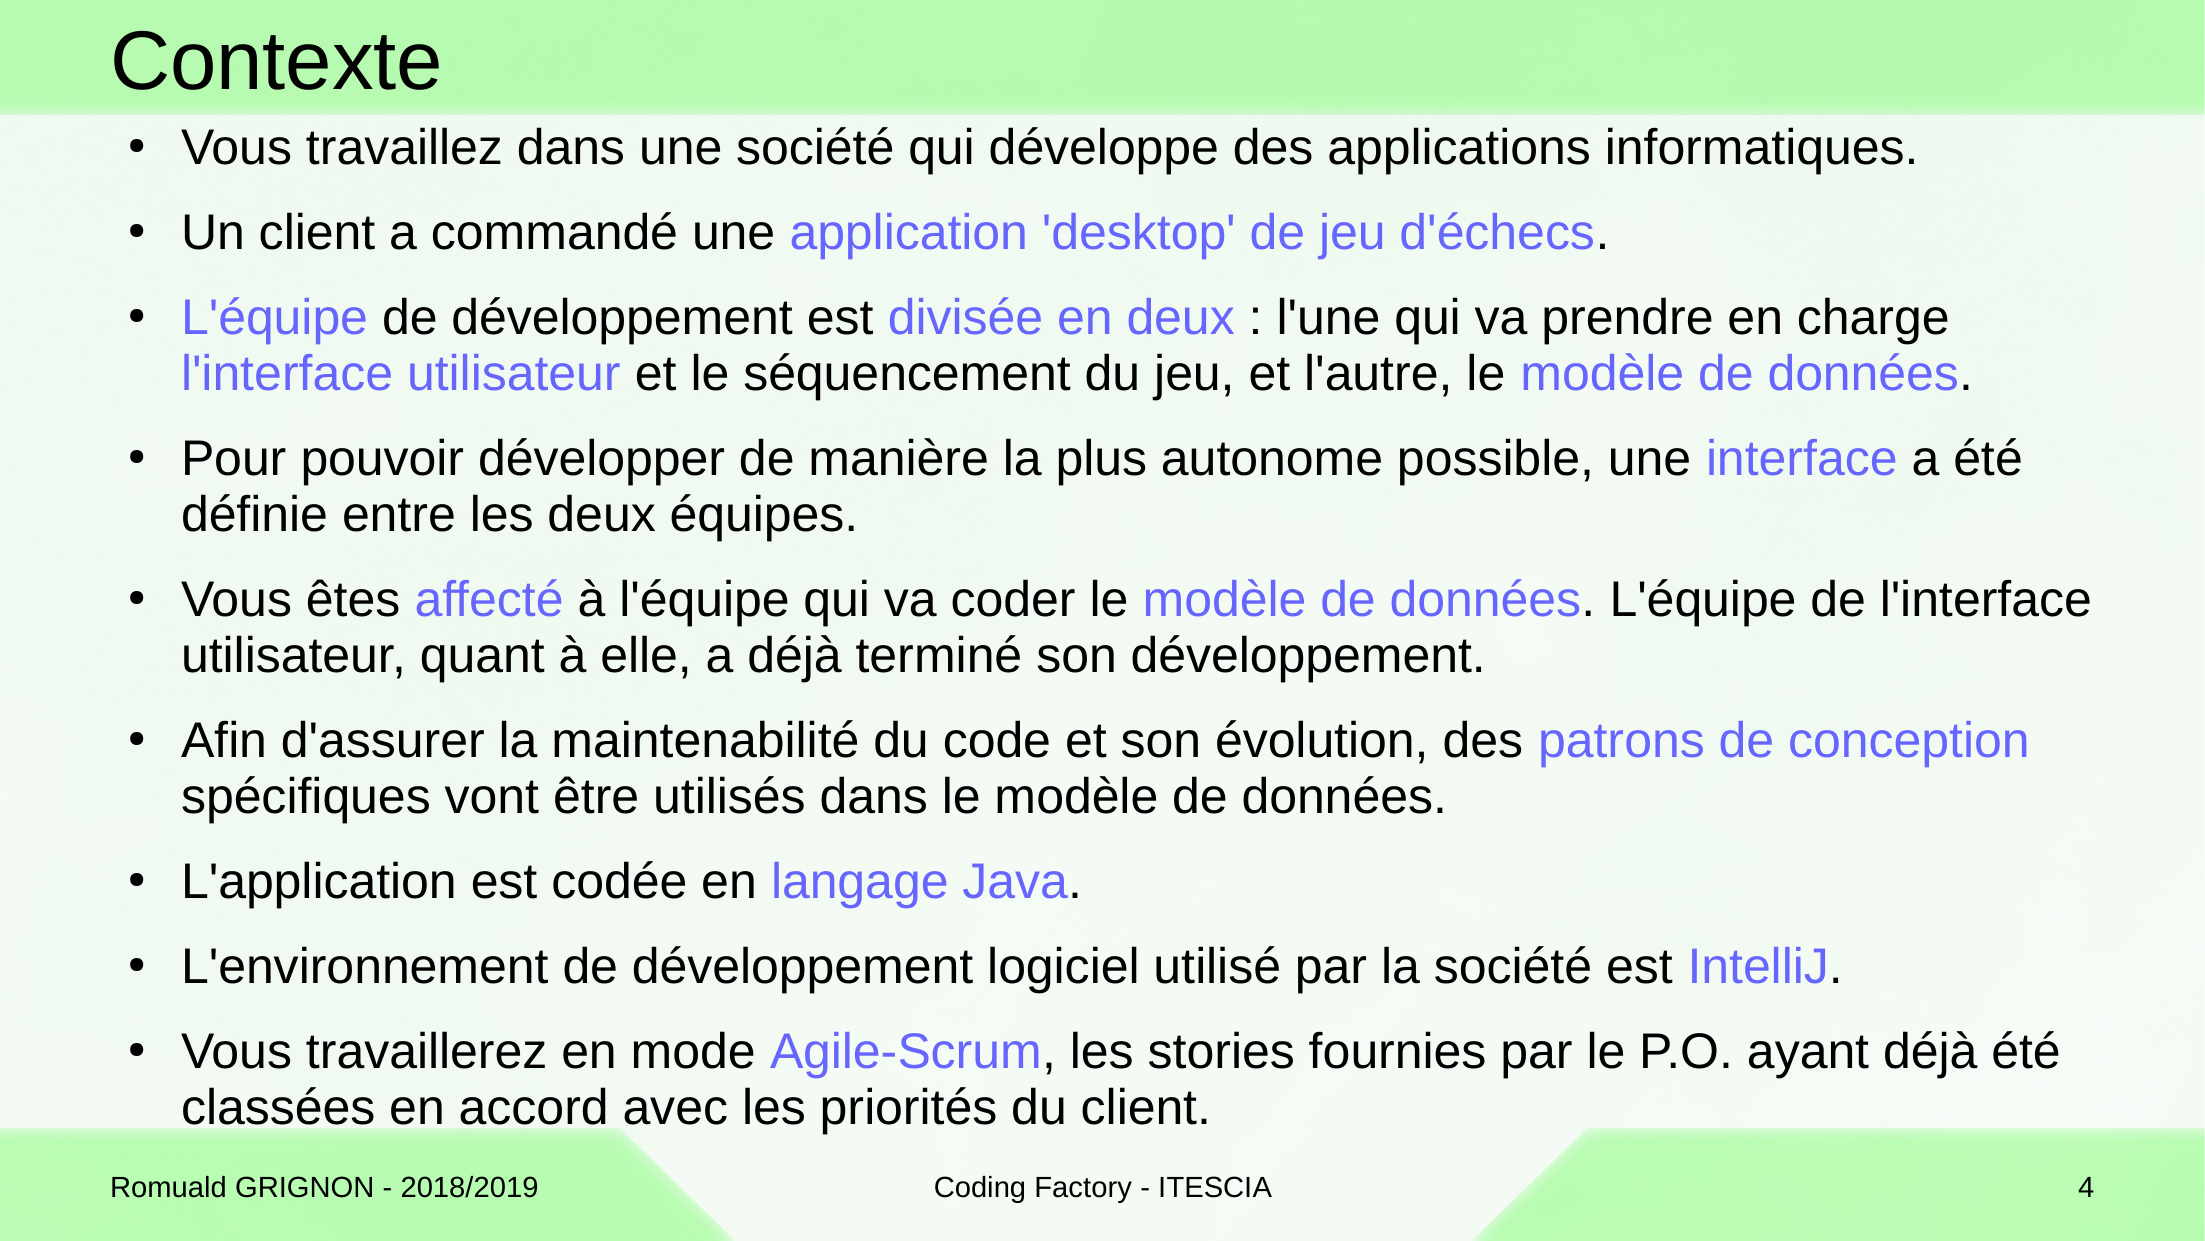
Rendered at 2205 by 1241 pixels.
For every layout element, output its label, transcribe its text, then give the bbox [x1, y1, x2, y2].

picture [0, 0, 2205, 1241]
title Contexte [110, 49, 2095, 189]
list Vous travaillez dans une société qui développe des applications informatiques. Un client a commandé une application 'desktop' de jeu d'échecs. L'équipe de développement est divisée en deux : l'une qui va prendre en charge l'interface utilisateur et le séquencement du jeu, et l'autre, le modèle de données. Pour pouvoir développer de manière la plus autonome possible, une interface a été définie entre les deux équipes. Vous êtes affecté à l'équipe qui va coder le modèle de données. L'équipe de l'interface utilisateur, quant à elle, a déjà terminé son développement. Afin d'assurer la maintenabilité du code et son évolution, des patrons de conception spécifiques vont être utilisés dans le modèle de données. L'application est codée en langage Java. L'environnement de développement logiciel utilisé par la société est IntelliJ. Vous travaillerez en mode Agile-Scrum, les stories fournies par le P.O. ayant déjà été classées en accord avec les priorités du client. [110, 189, 2095, 1136]
